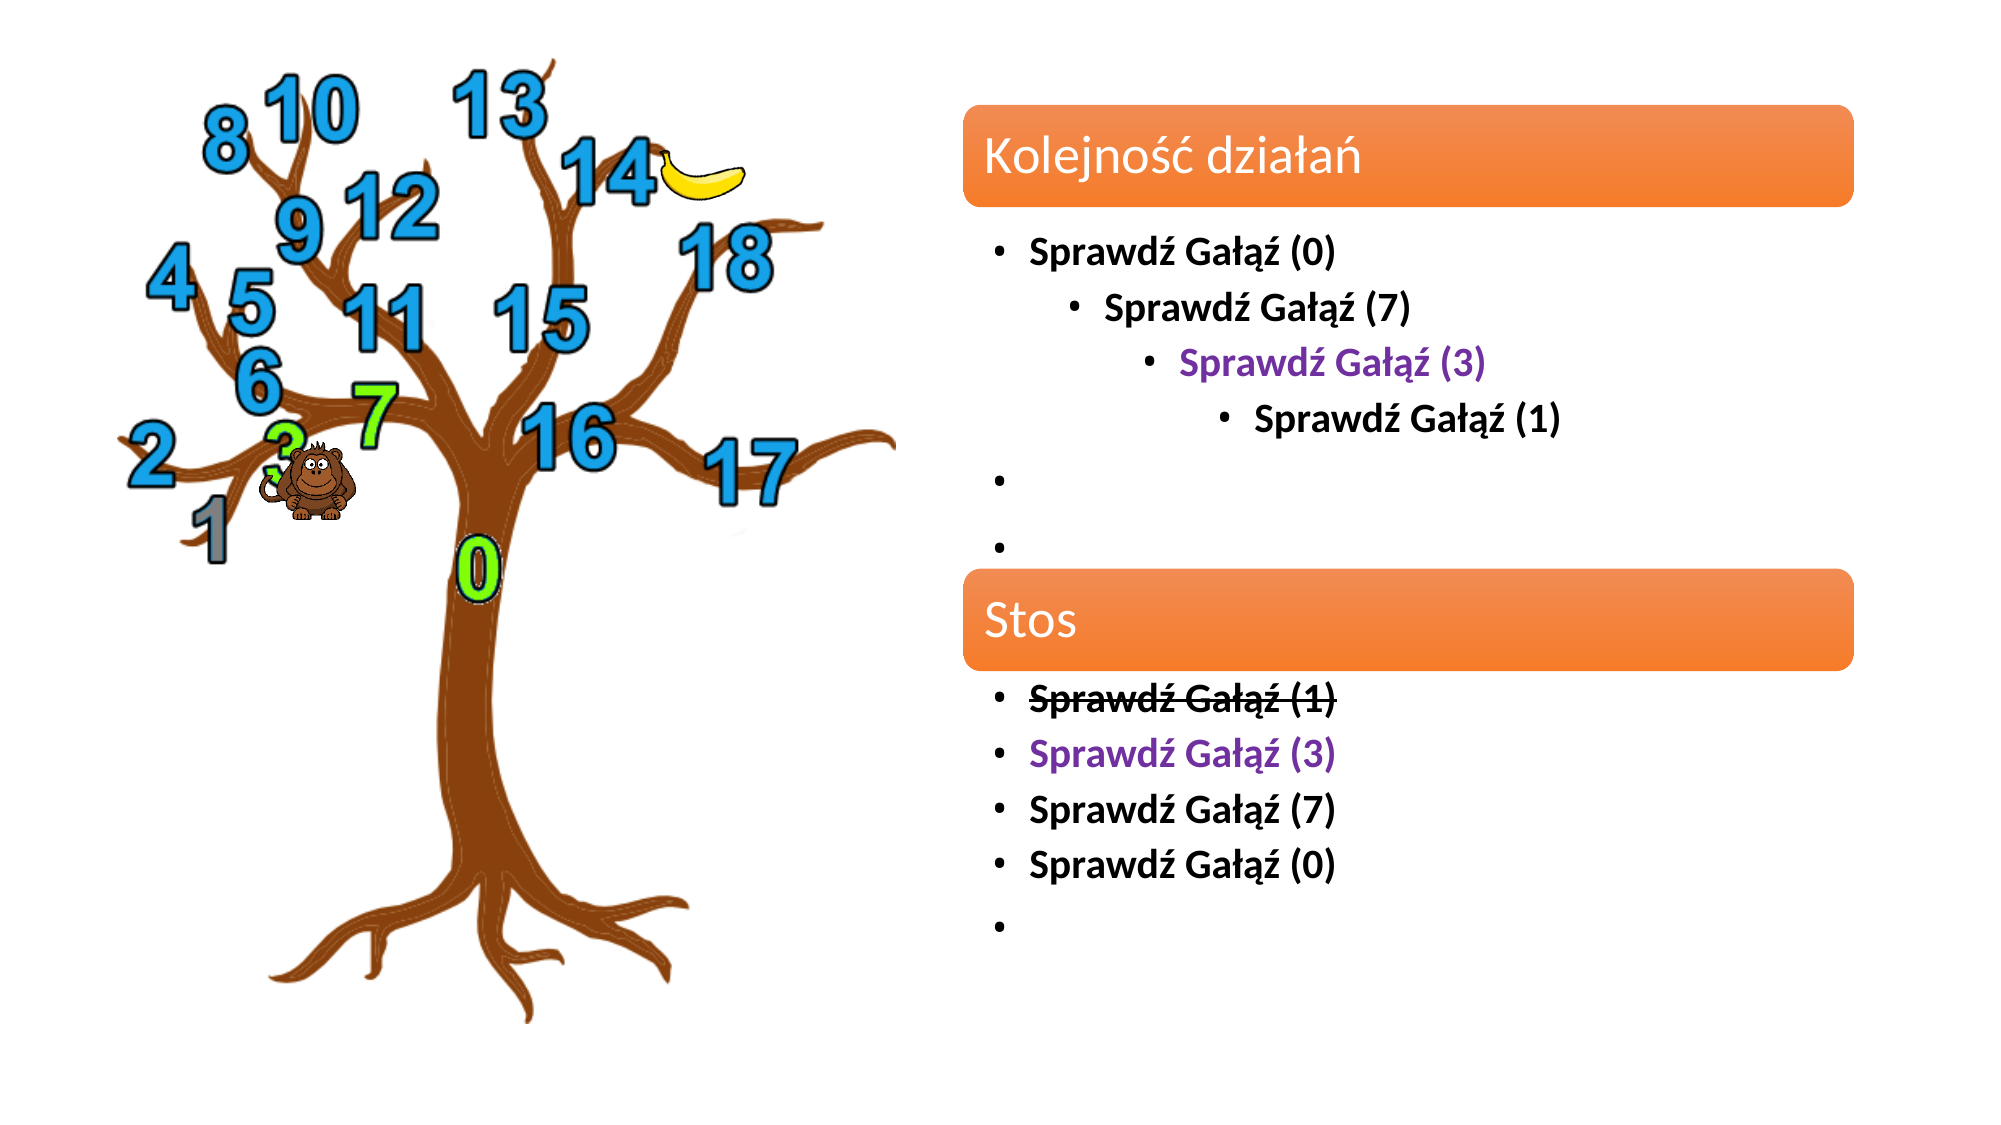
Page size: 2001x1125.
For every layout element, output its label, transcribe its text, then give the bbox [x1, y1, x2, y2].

text_box Sprawdź Gałąź (0) Sprawdź Gałąź (7) Sprawdź Gałąź (3) Sprawdź Gałąź (1) [963, 224, 1854, 569]
text_box Sprawdź Gałąź (1) Sprawdź Gałąź (3) Sprawdź Gałąź (7) Sprawdź Gałąź (0) [963, 671, 1854, 954]
text_box Stos [963, 568, 1854, 671]
picture [117, 58, 896, 1024]
text_box Kolejność działań [963, 104, 1854, 208]
